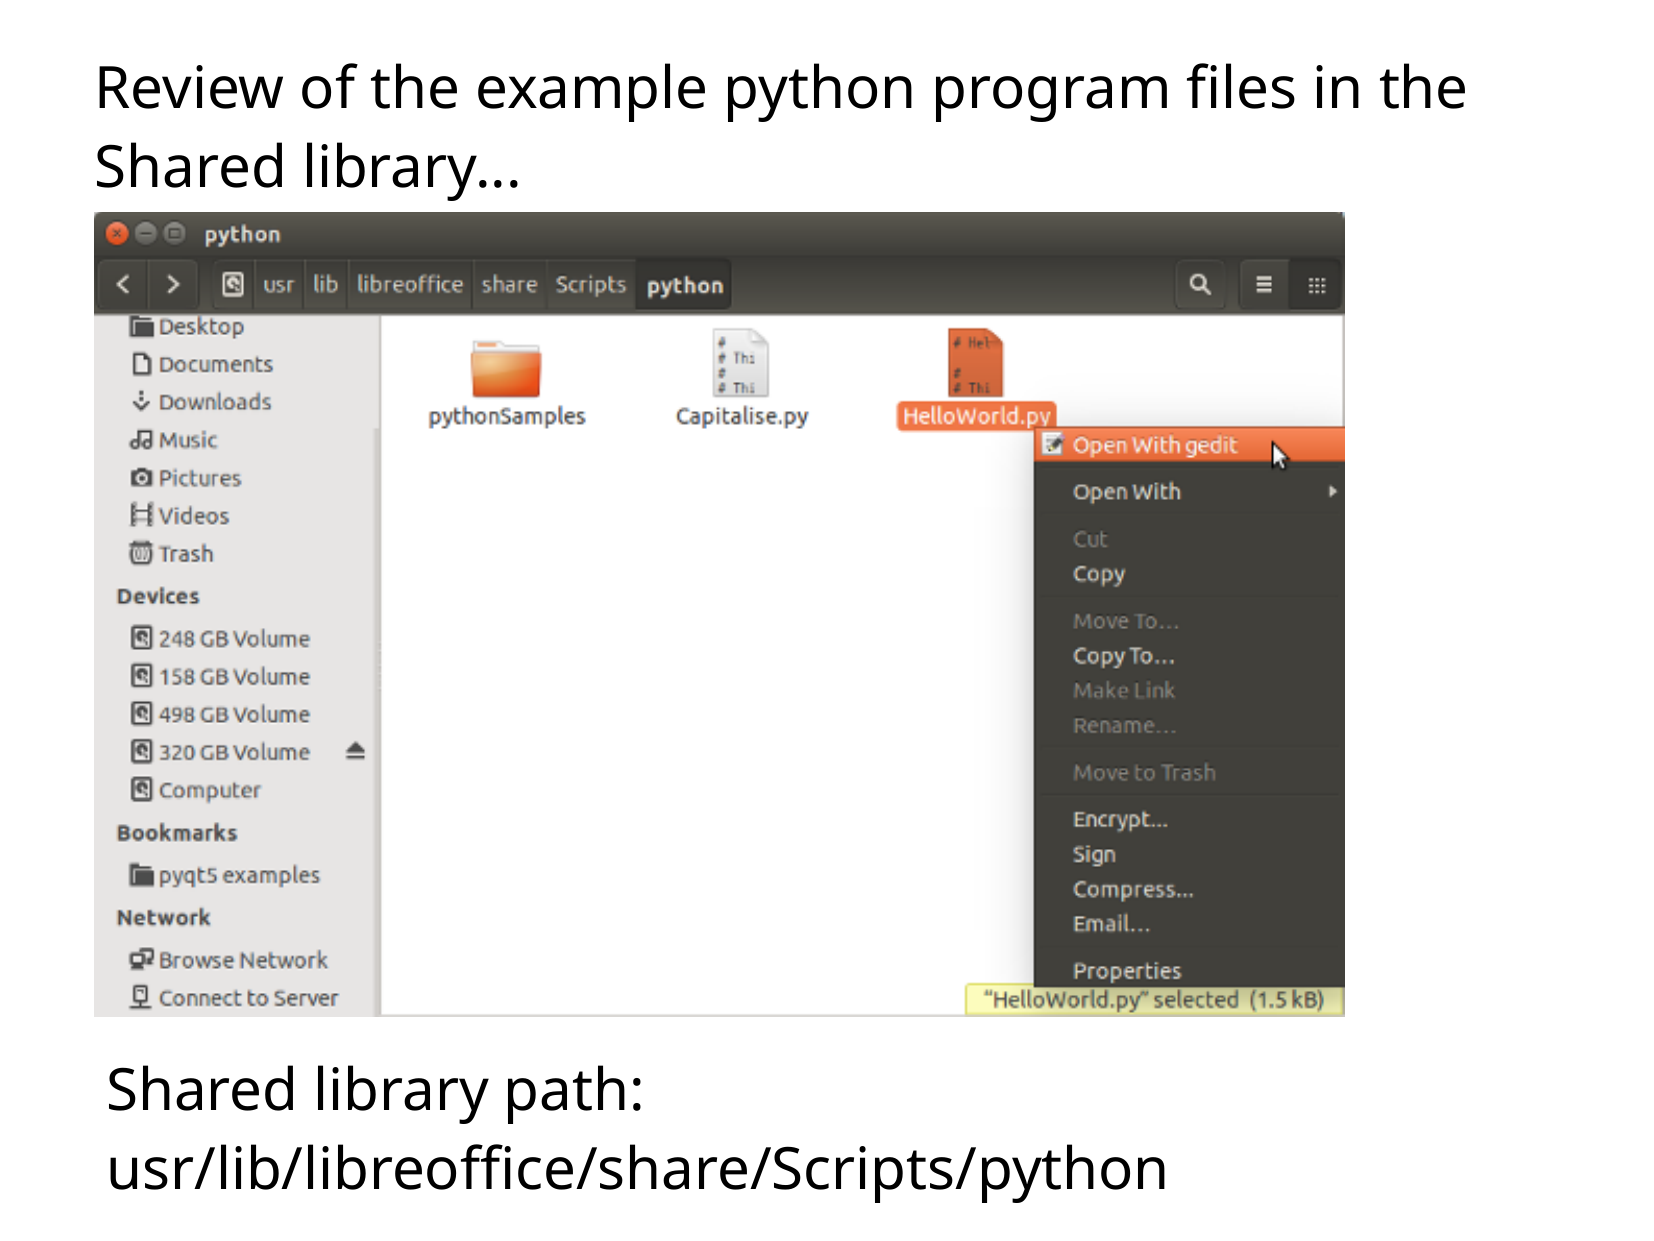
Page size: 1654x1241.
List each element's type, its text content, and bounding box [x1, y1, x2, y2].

title Shared library path: usr/lib/libreoffice/share/Scripts/python [106, 1073, 1571, 1181]
picture [94, 212, 1345, 1017]
title Review of the example python program files in the Shared library... [94, 60, 1560, 190]
